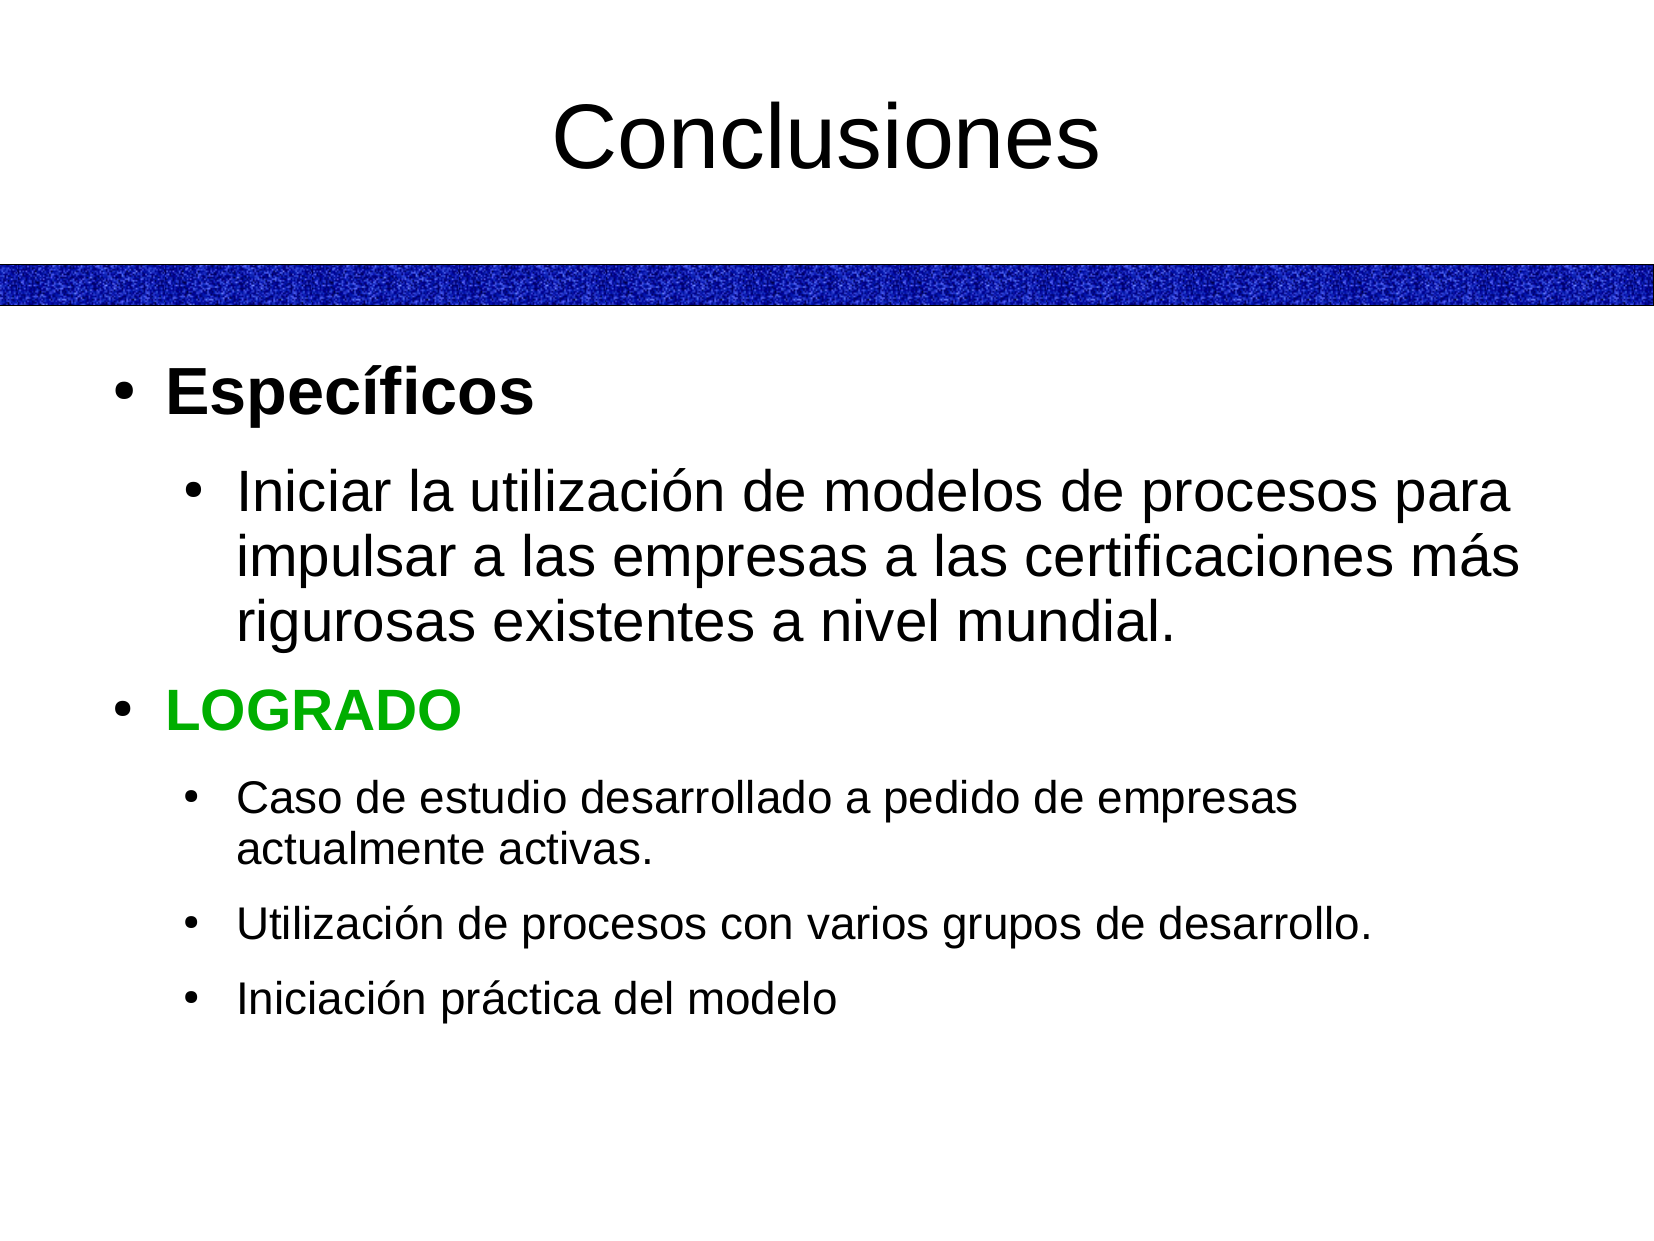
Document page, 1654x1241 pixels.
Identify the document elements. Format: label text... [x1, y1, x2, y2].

title Conclusiones [58, 21, 1595, 253]
list Específicos Iniciar la utilización de modelos de procesos para impulsar a las empresas a las certificaciones más rigurosas existentes a nivel mundial. LOGRADO Caso de estudio desarrollado a pedido de empresas actualmente activas. Utilización de procesos con varios grupos de desarrollo. Iniciación práctica del modelo [94, 354, 1542, 1122]
picture [0, 265, 1653, 305]
